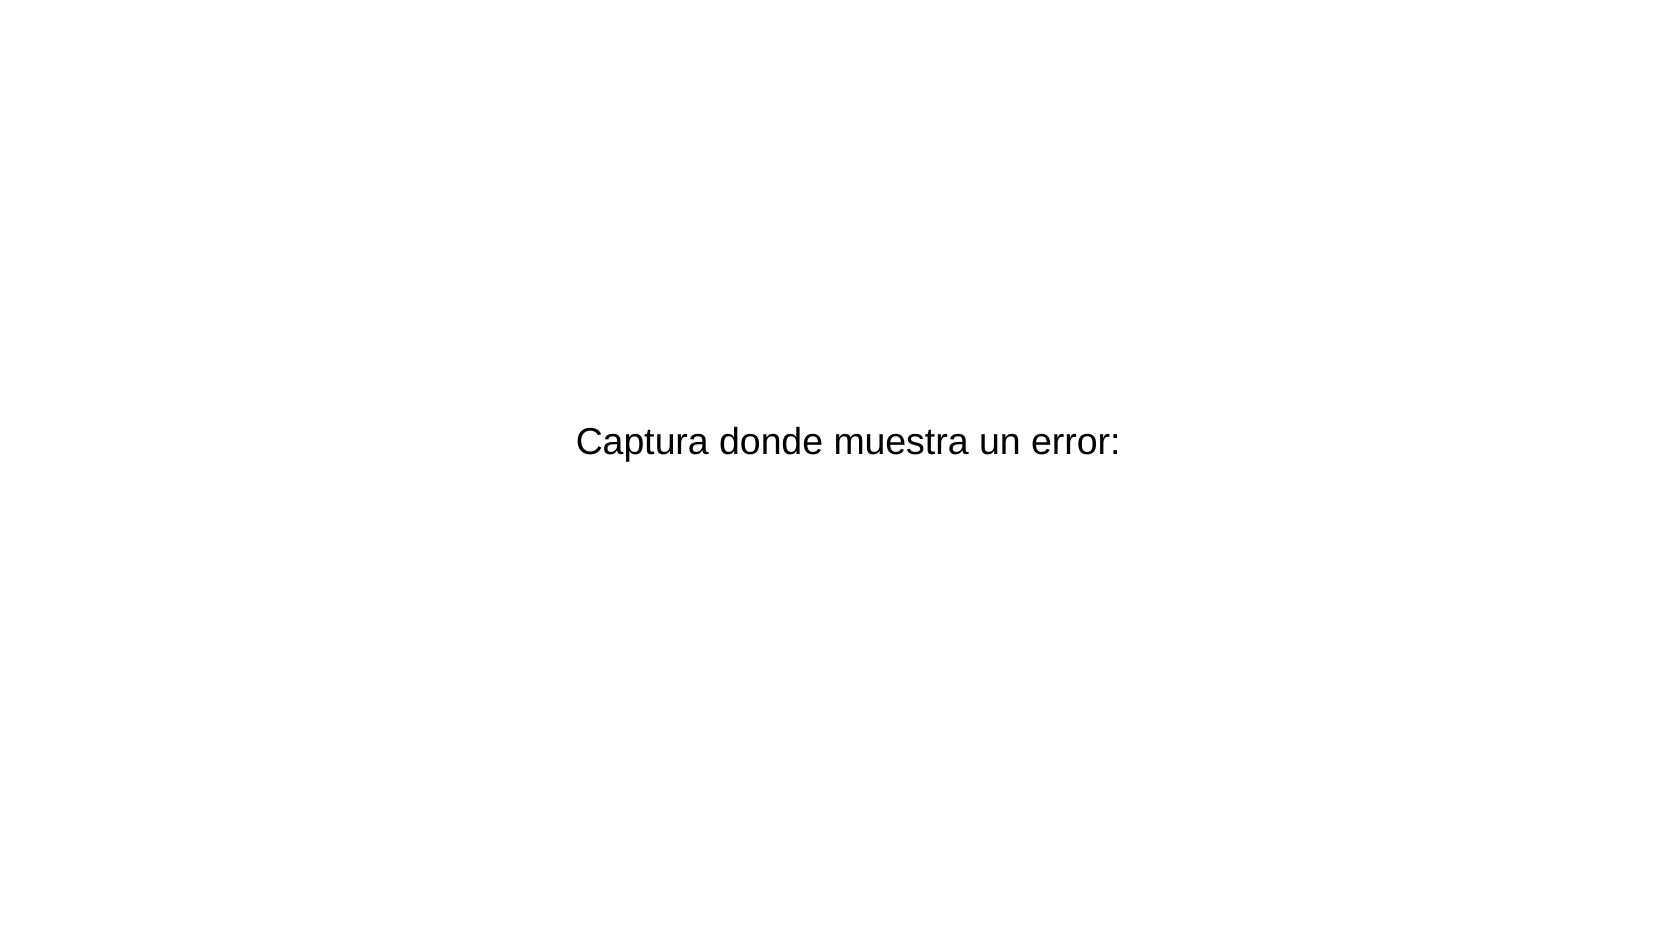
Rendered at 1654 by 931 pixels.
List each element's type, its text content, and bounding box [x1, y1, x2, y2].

text_box Captura donde muestra un error: [561, 413, 1137, 471]
